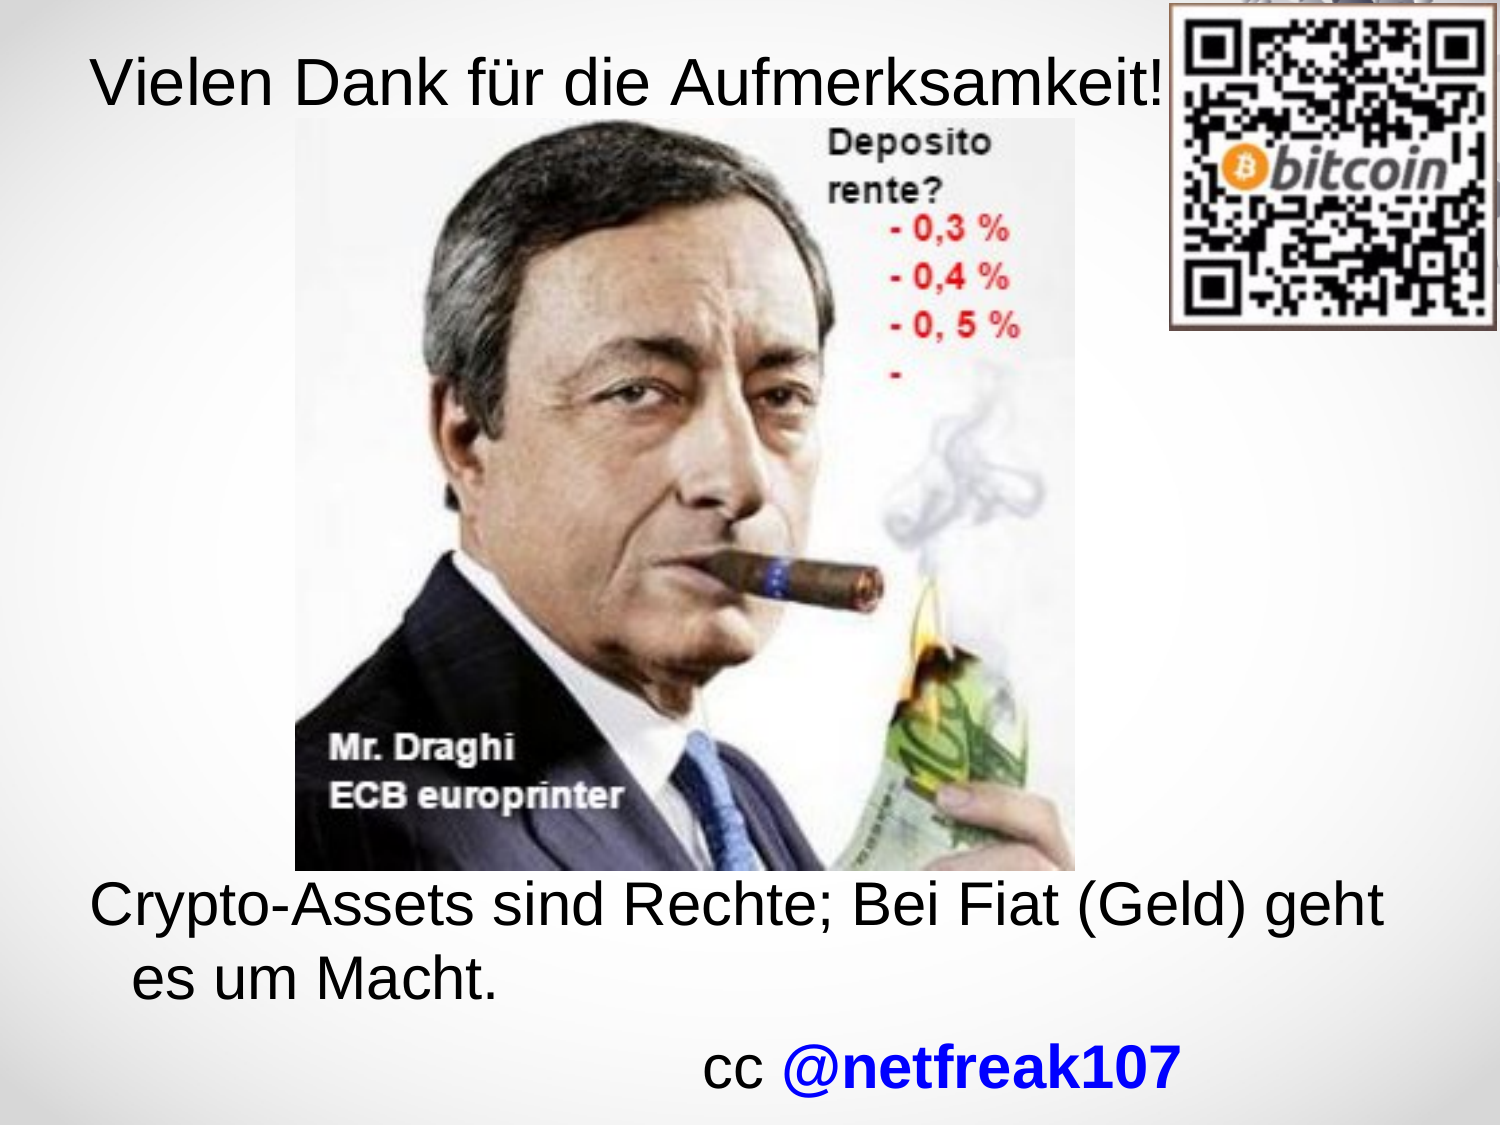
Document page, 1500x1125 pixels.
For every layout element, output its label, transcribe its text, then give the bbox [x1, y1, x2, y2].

list Crypto-Assets sind Rechte; Bei Fiat (Geld) geht es um Macht. cc @netfreak107 [75, 192, 1426, 1111]
picture [0, 0, 1500, 1125]
title Vielen Dank für die Aufmerksamkeit! [75, 31, 1169, 127]
